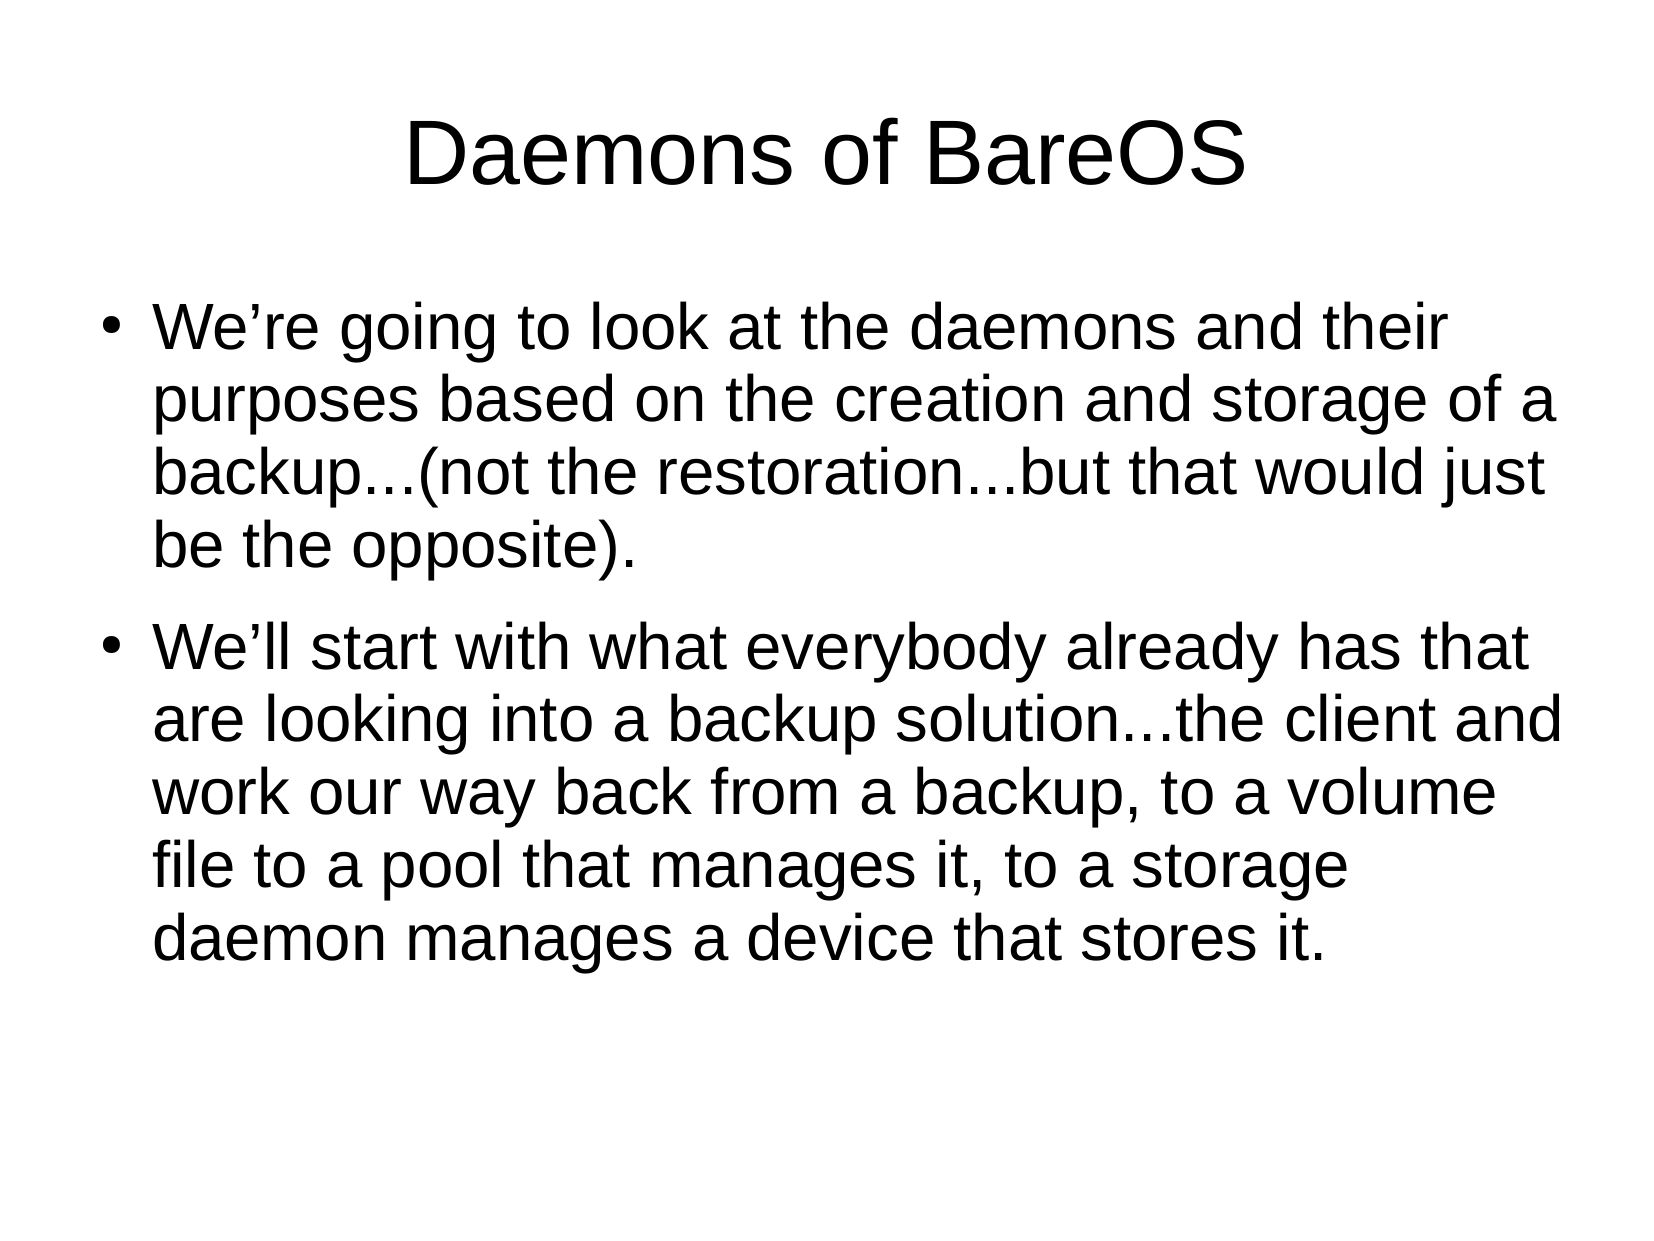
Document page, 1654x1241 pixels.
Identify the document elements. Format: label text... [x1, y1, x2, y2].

list We’re going to look at the daemons and their purposes based on the creation and storage of a backup...(not the restoration...but that would just be the opposite). We’ll start with what everybody already has that are looking into a backup solution...the client and work our way back from a backup, to a volume file to a pool that manages it, to a storage daemon manages a device that stores it. [82, 290, 1571, 1010]
title Daemons of BareOS [82, 49, 1571, 257]
